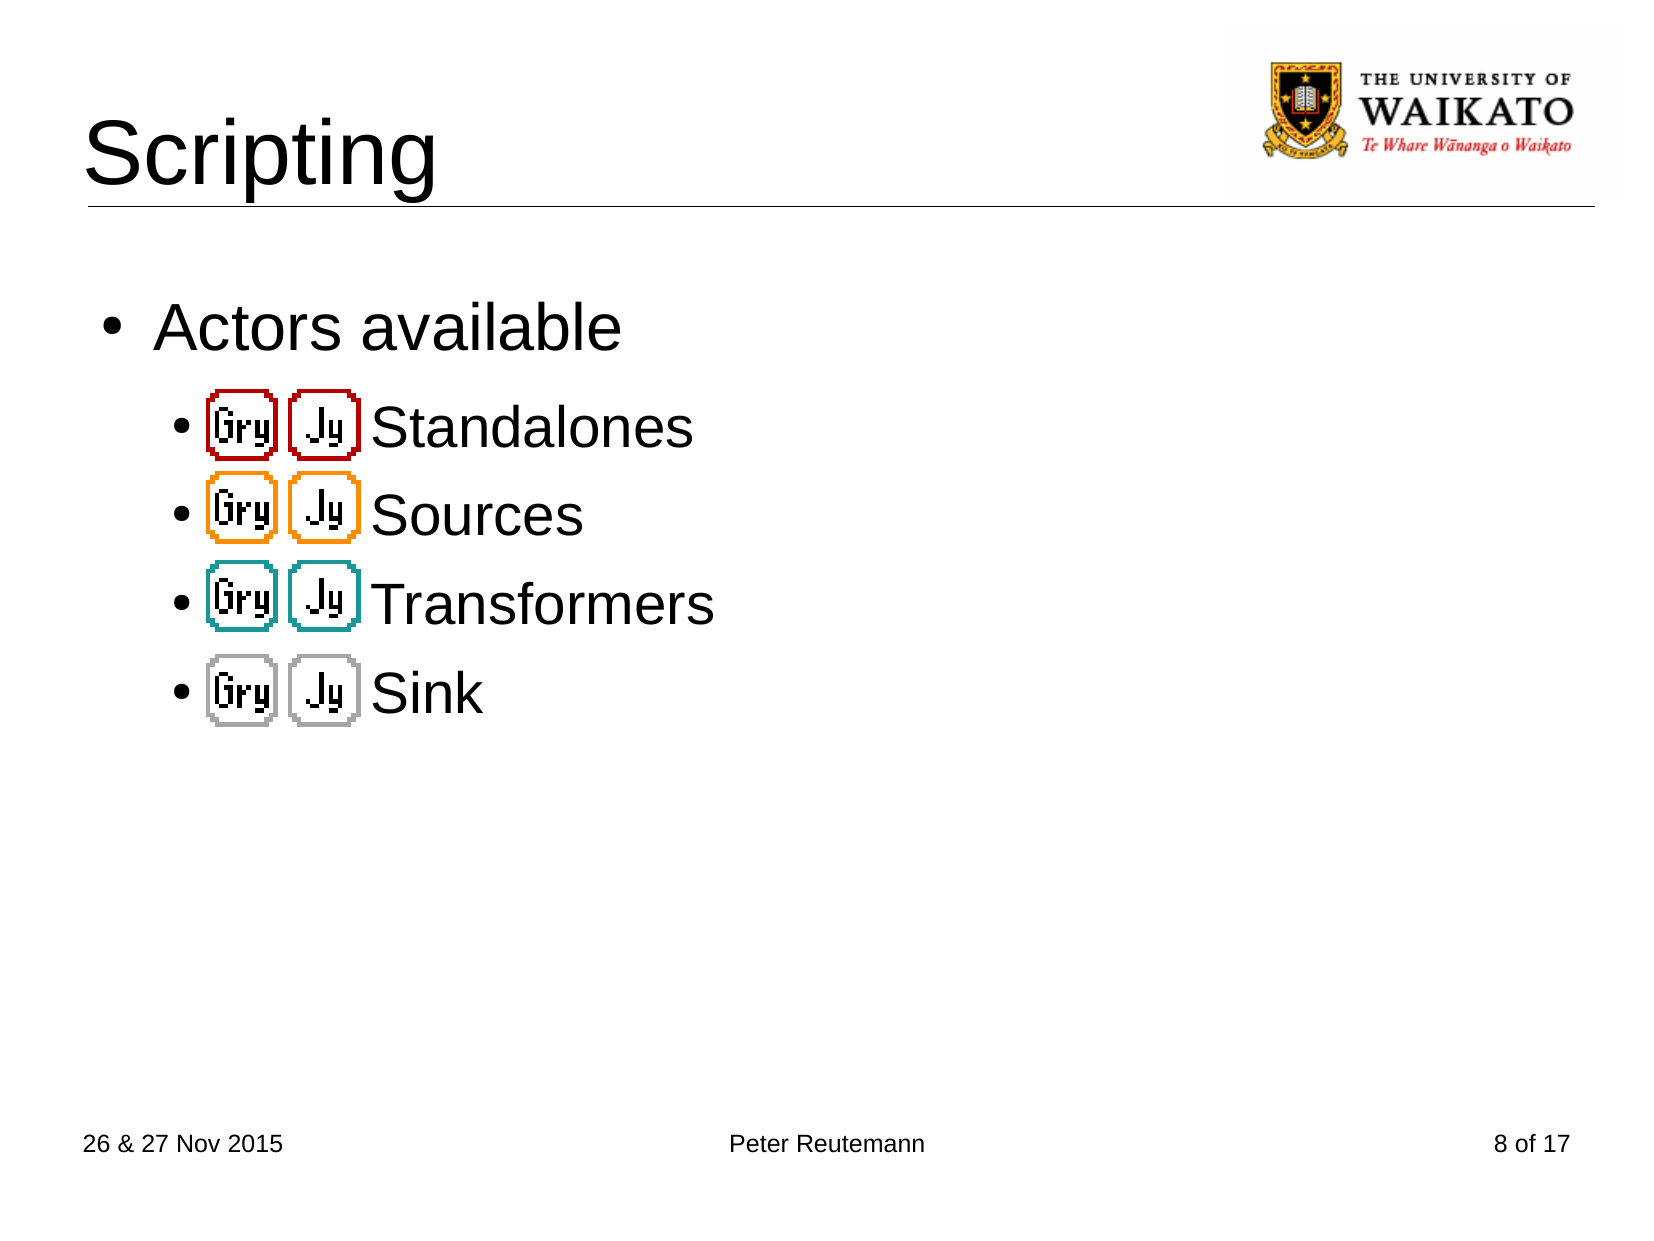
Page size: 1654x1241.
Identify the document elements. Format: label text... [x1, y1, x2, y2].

title Scripting [82, 49, 1571, 257]
picture [206, 471, 278, 544]
picture [288, 389, 361, 461]
picture [288, 471, 361, 544]
picture [288, 560, 361, 632]
picture [206, 389, 278, 461]
picture [1228, 24, 1619, 201]
picture [206, 560, 278, 632]
list Actors available Standalones Sources Transformers Sink [82, 290, 1571, 1010]
picture [206, 654, 278, 727]
picture [288, 654, 361, 727]
